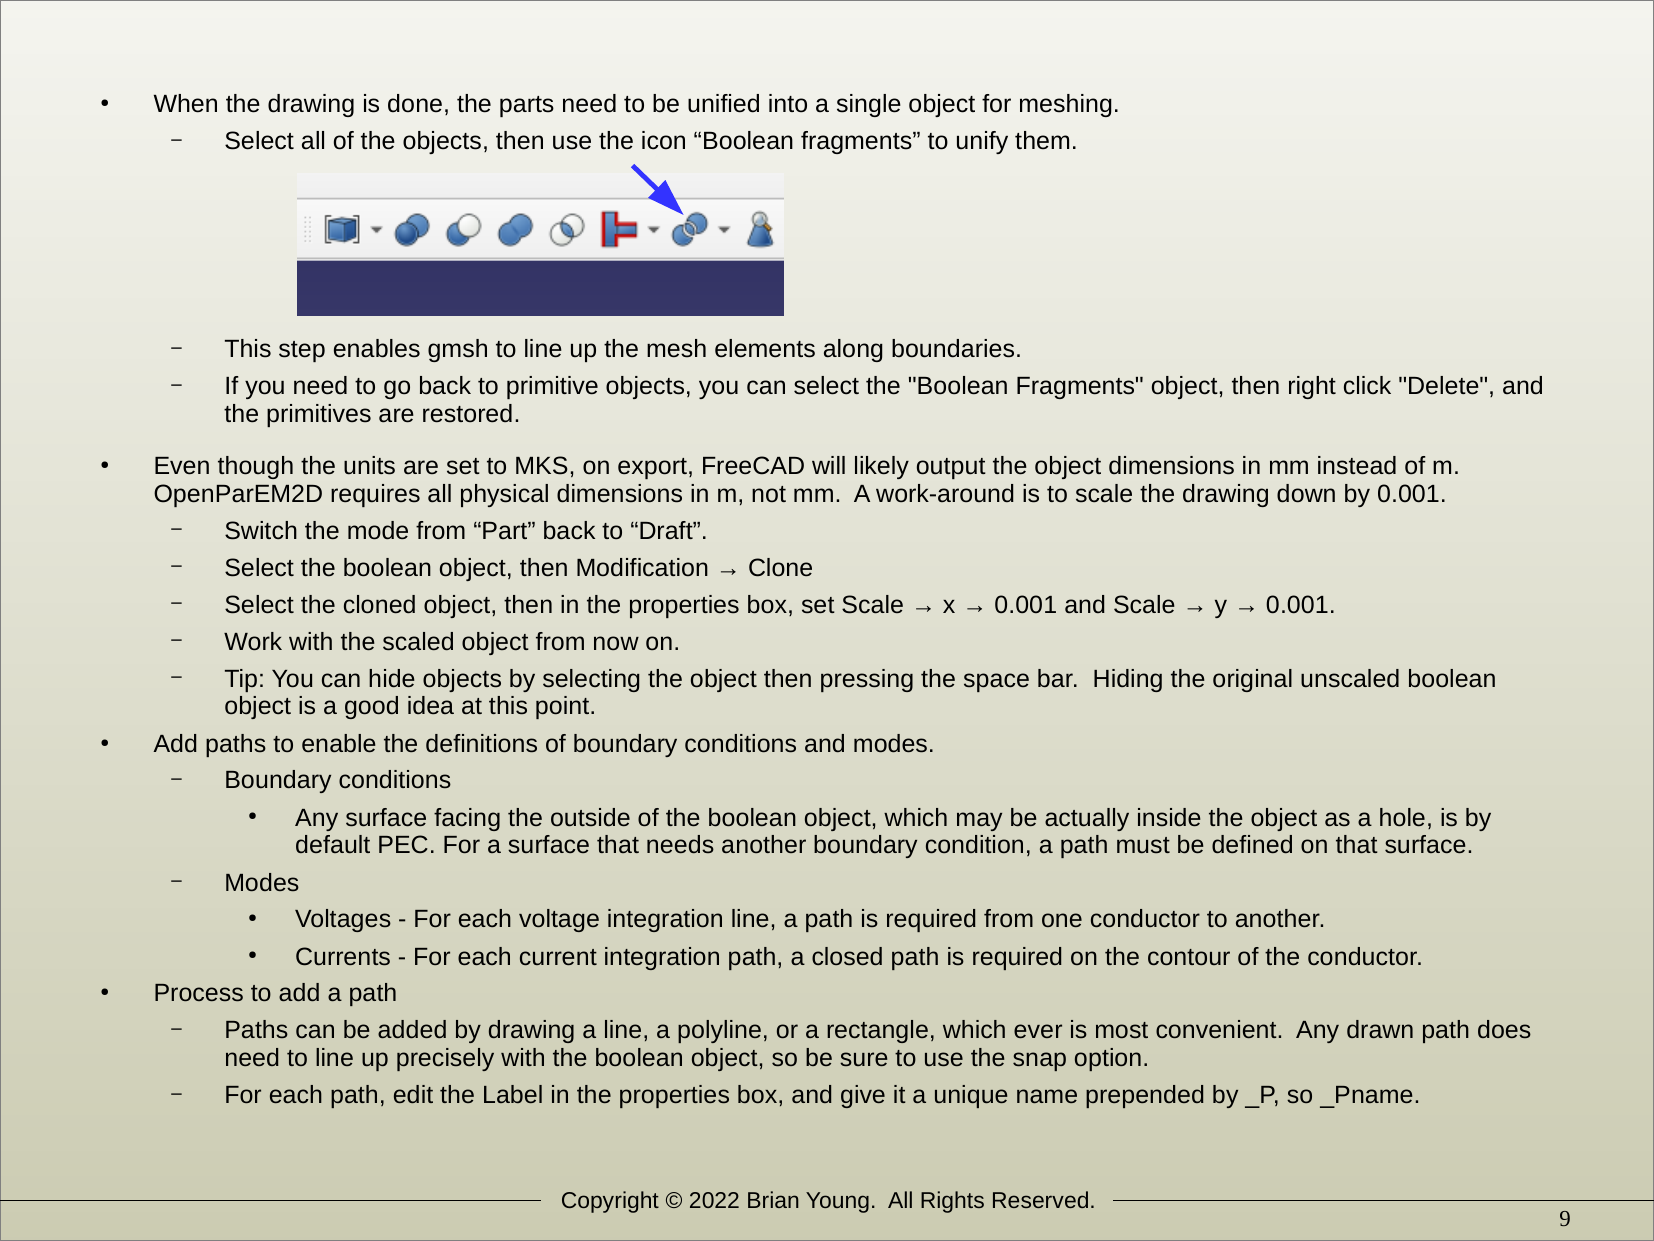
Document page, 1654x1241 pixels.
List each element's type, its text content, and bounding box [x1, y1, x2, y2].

picture [297, 173, 784, 316]
list When the drawing is done, the parts need to be unified into a single object for meshing. Select all of the objects, then use the icon “Boolean fragments” to unify them. This step enables gmsh to line up the mesh elements along boundaries. If you need to go back to primitive objects, you can select the "Boolean Fragments" object, then right click "Delete", and the primitives are restored. Even though the units are set to MKS, on export, FreeCAD will likely output the object dimensions in mm instead of m. OpenParEM2D requires all physical dimensions in m, not mm. A work-around is to scale the drawing down by 0.001. Switch the mode from “Part” back to “Draft”. Select the boolean object, then Modification → Clone Select the cloned object, then in the properties box, set Scale → x → 0.001 and Scale → y → 0.001. Work with the scaled object from now on. Tip: You can hide objects by selecting the object then pressing the space bar. Hiding the original unscaled boolean object is a good idea at this point. Add paths to enable the definitions of boundary conditions and modes. Boundary conditions Any surface facing the outside of the boolean object, which may be actually inside the object as a hole, is by default PEC. For a surface that needs another boundary condition, a path must be defined on that surface. Modes Voltages - For each voltage integration line, a path is required from one conductor to another. Currents - For each current integration path, a closed path is required on the contour of the conductor. Process to add a path Paths can be added by drawing a line, a polyline, or a rectangle, which ever is most convenient. Any drawn path does need to line up precisely with the boolean object, so be sure to use the snap option. For each path, edit the Label in the properties box, and give it a unique name prepended by _P, so _Pname. [82, 90, 1571, 1241]
